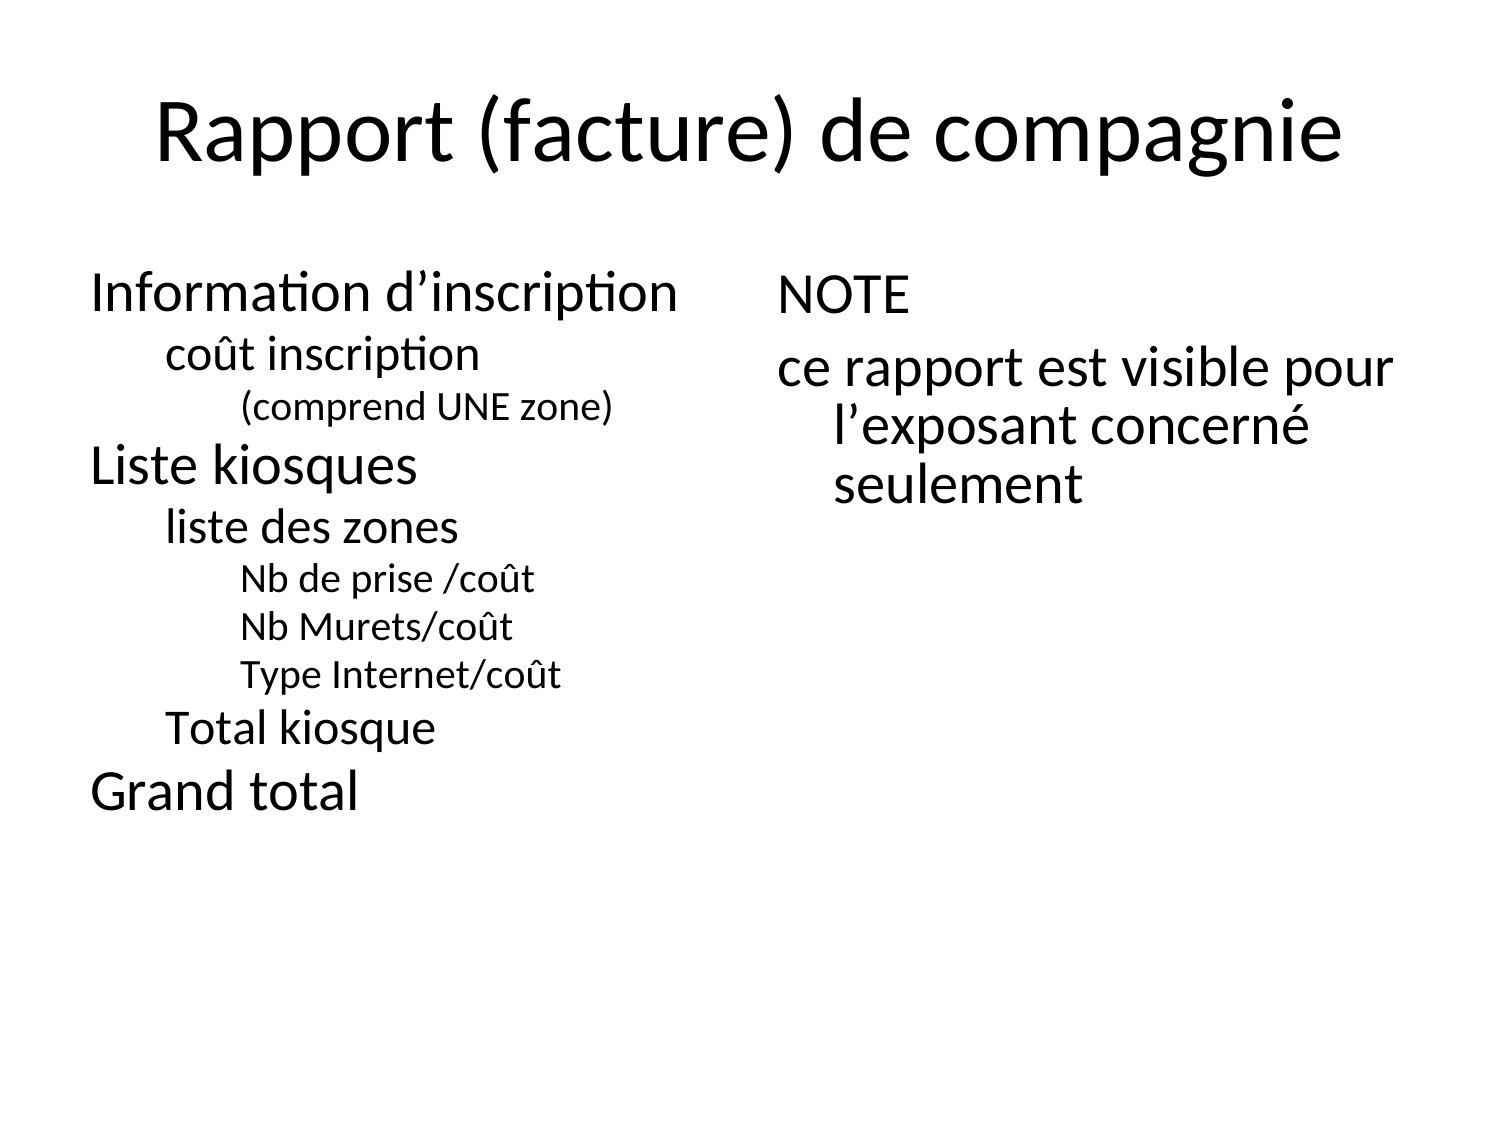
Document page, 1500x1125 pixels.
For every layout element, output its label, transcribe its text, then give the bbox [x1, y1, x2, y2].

list NOTE ce rapport est visible pour l’exposant concerné seulement [762, 262, 1426, 1006]
list Information d’inscription coût inscription (comprend UNE zone) Liste kiosques liste des zones Nb de prise /coût Nb Murets/coût Type Internet/coût Total kiosque Grand total [75, 262, 738, 1025]
title Rapport (facture) de compagnie [75, 21, 1426, 257]
